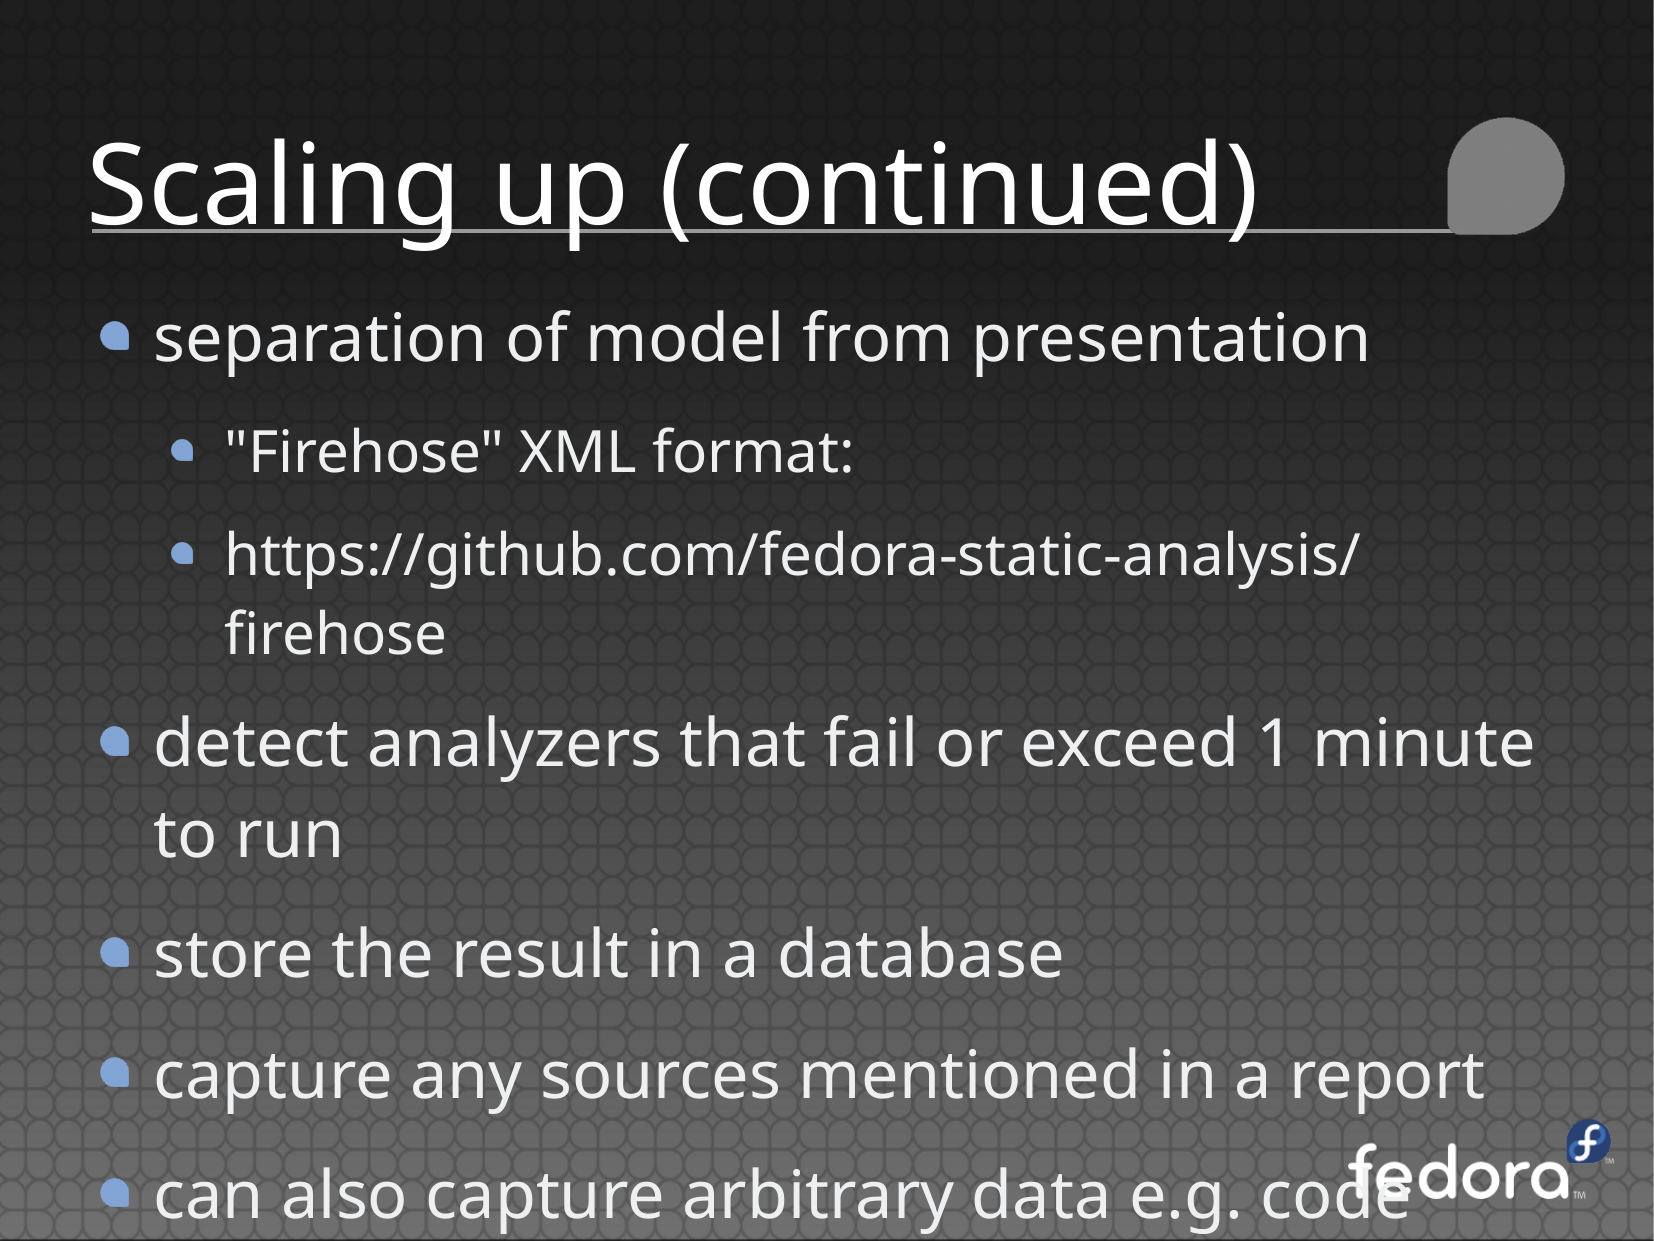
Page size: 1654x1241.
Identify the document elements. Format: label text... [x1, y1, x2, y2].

title Scaling up (continued) [86, 110, 1576, 251]
list separation of model from presentation "Firehose" XML format: https://github.com/fedora-static-analysis/firehose detect analyzers that fail or exceed 1 minute to run store the result in a database capture any sources mentioned in a report can also capture arbitrary data e.g. code metrics [82, 290, 1571, 1136]
picture [0, 0, 1654, 1241]
